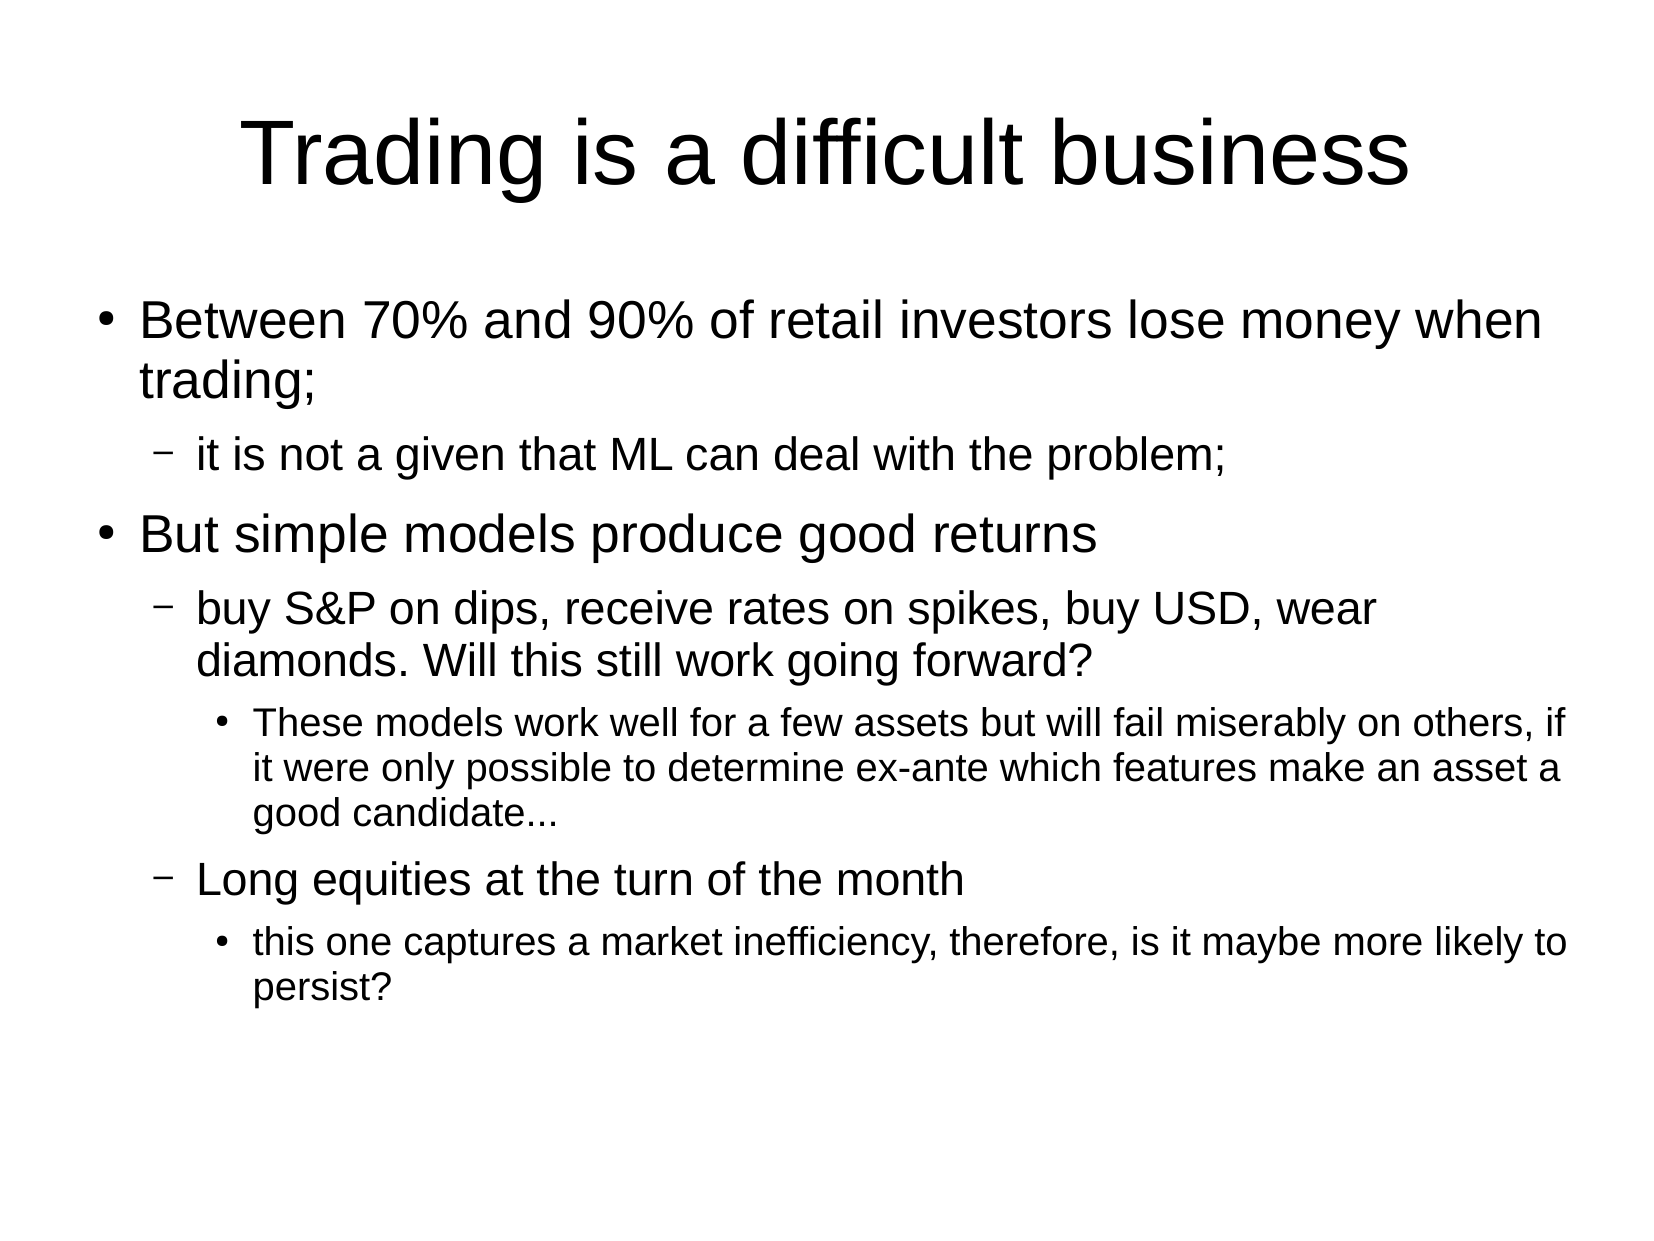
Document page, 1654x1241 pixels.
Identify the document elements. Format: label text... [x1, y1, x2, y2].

list Between 70% and 90% of retail investors lose money when trading; it is not a given that ML can deal with the problem; But simple models produce good returns buy S&P on dips, receive rates on spikes, buy USD, wear diamonds. Will this still work going forward? These models work well for a few assets but will fail miserably on others, if it were only possible to determine ex-ante which features make an asset a good candidate... Long equities at the turn of the month this one captures a market inefficiency, therefore, is it maybe more likely to persist? [82, 290, 1571, 1010]
title Trading is a difficult business [82, 49, 1571, 257]
